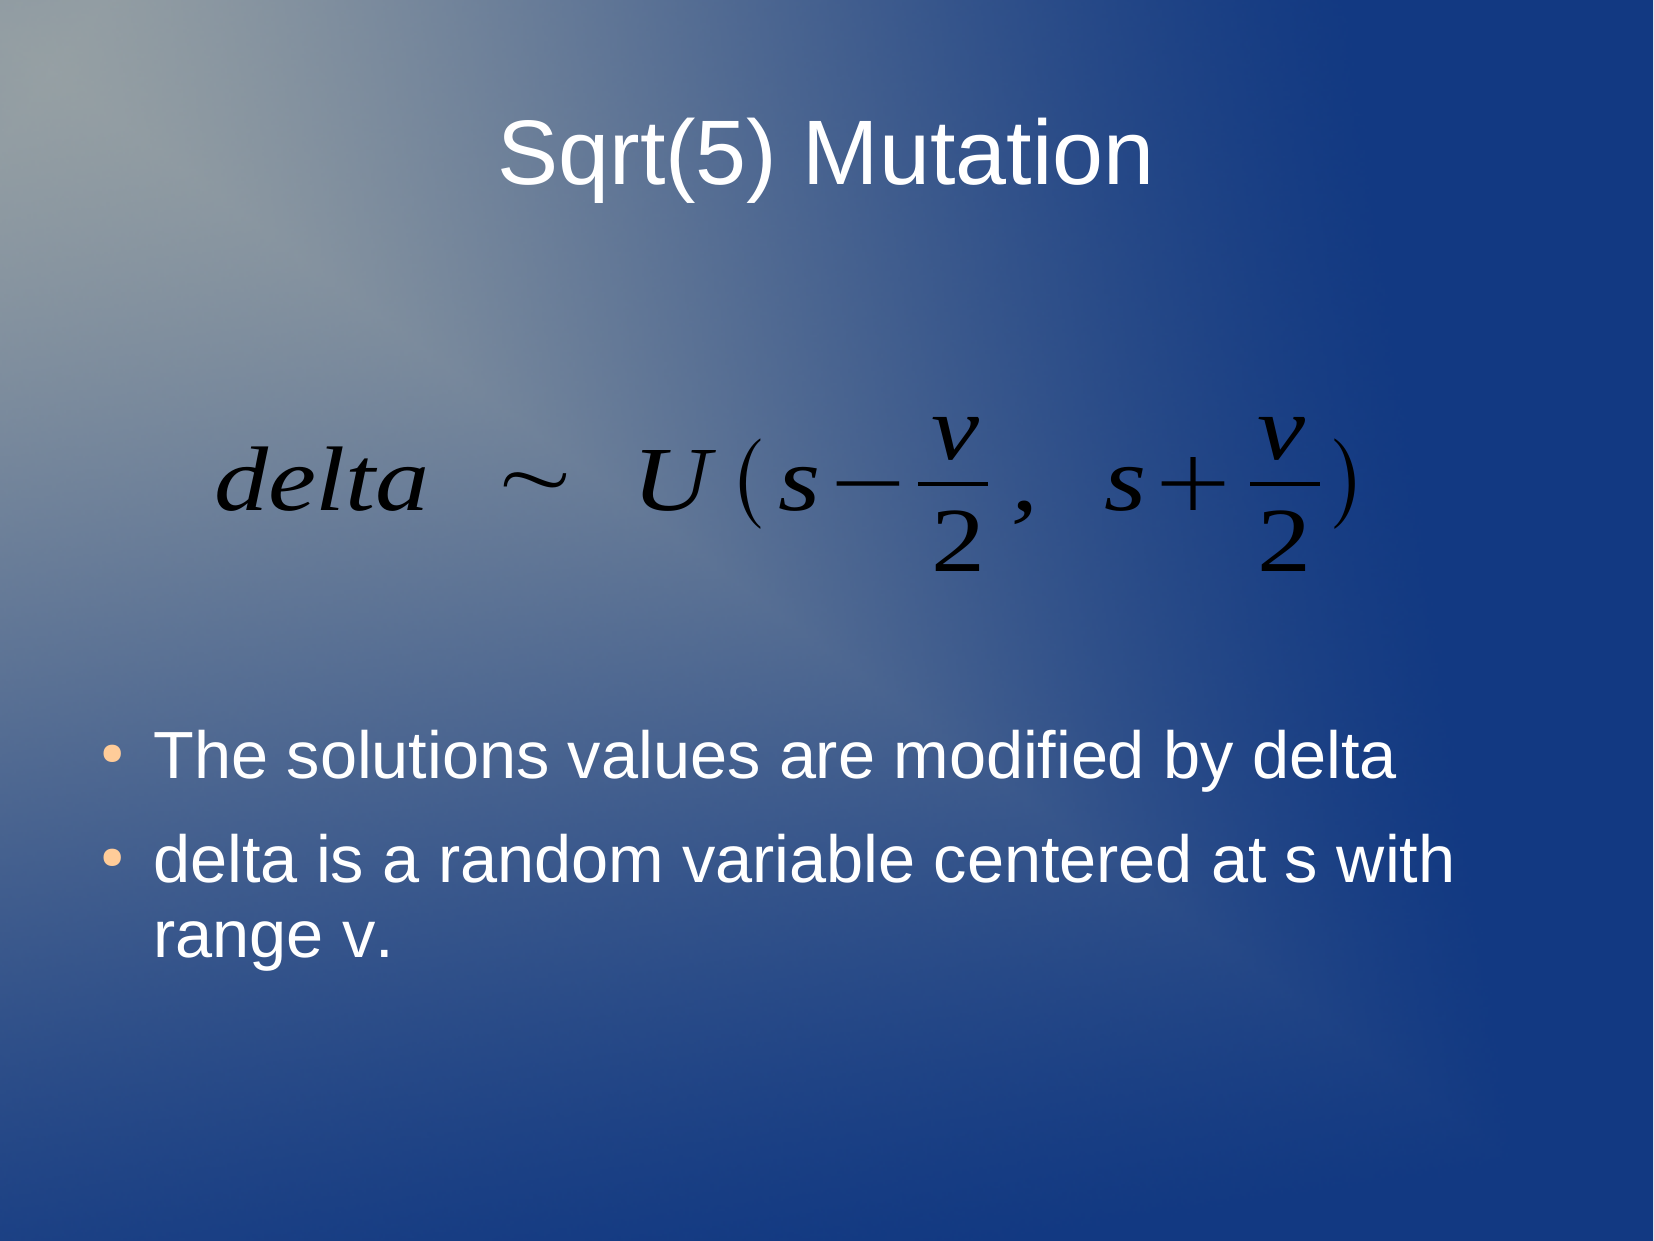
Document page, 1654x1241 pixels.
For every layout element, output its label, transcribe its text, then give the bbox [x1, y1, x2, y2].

list The solutions values are modified by delta delta is a random variable centered at s with range v. [82, 717, 1571, 1109]
title Sqrt(5) Mutation [82, 49, 1571, 257]
picture [0, 0, 1654, 1241]
chart [187, 375, 1388, 593]
